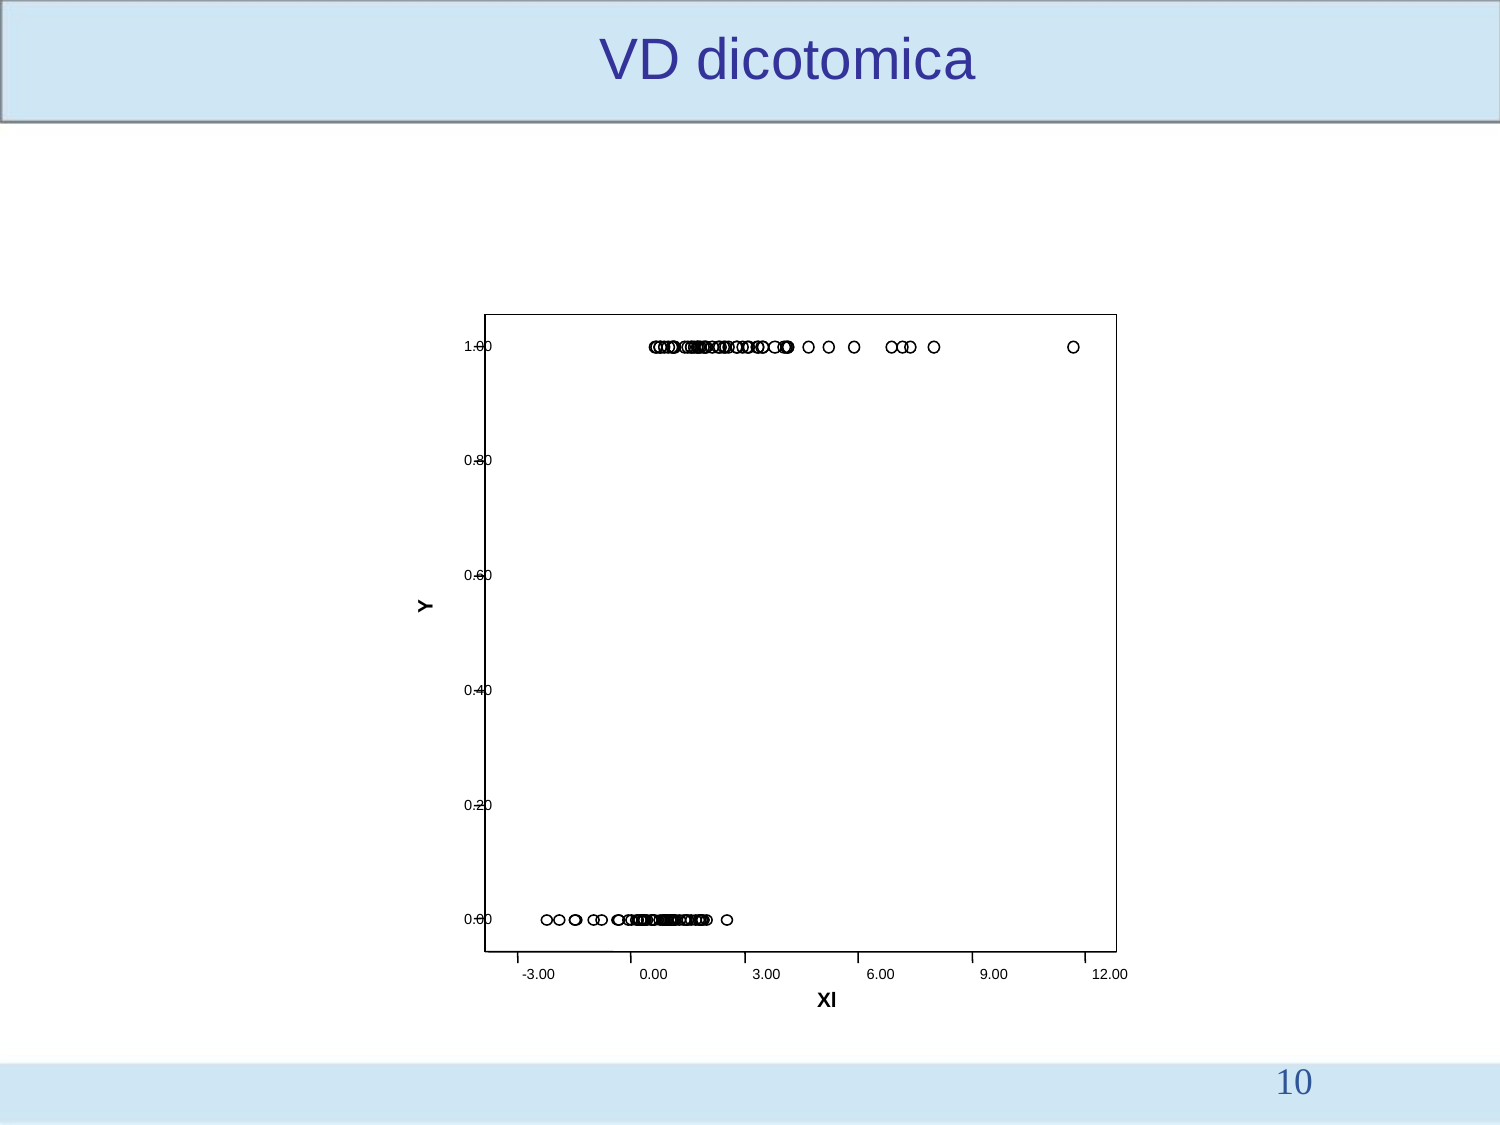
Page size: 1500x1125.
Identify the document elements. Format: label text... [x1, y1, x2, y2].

text_box 12.00 [1056, 964, 1128, 983]
text_box 1.00 [428, 336, 493, 355]
text_box 0.40 [428, 680, 493, 699]
text_box 6.00 [831, 964, 895, 983]
text_box -3.00 [486, 964, 555, 983]
text_box Y [411, 599, 437, 650]
text_box 3.00 [716, 964, 781, 983]
text_box 0.20 [428, 795, 493, 813]
text_box Xl [781, 986, 837, 1012]
text_box [395, 296, 1133, 1035]
picture [0, 0, 1500, 1125]
text_box 0.60 [428, 565, 493, 584]
text_box 0.00 [428, 910, 493, 928]
text_box 9.00 [944, 964, 1008, 983]
title VD dicotomica [113, 0, 1463, 158]
text_box 0.80 [428, 451, 493, 469]
text_box 0.00 [604, 964, 668, 983]
